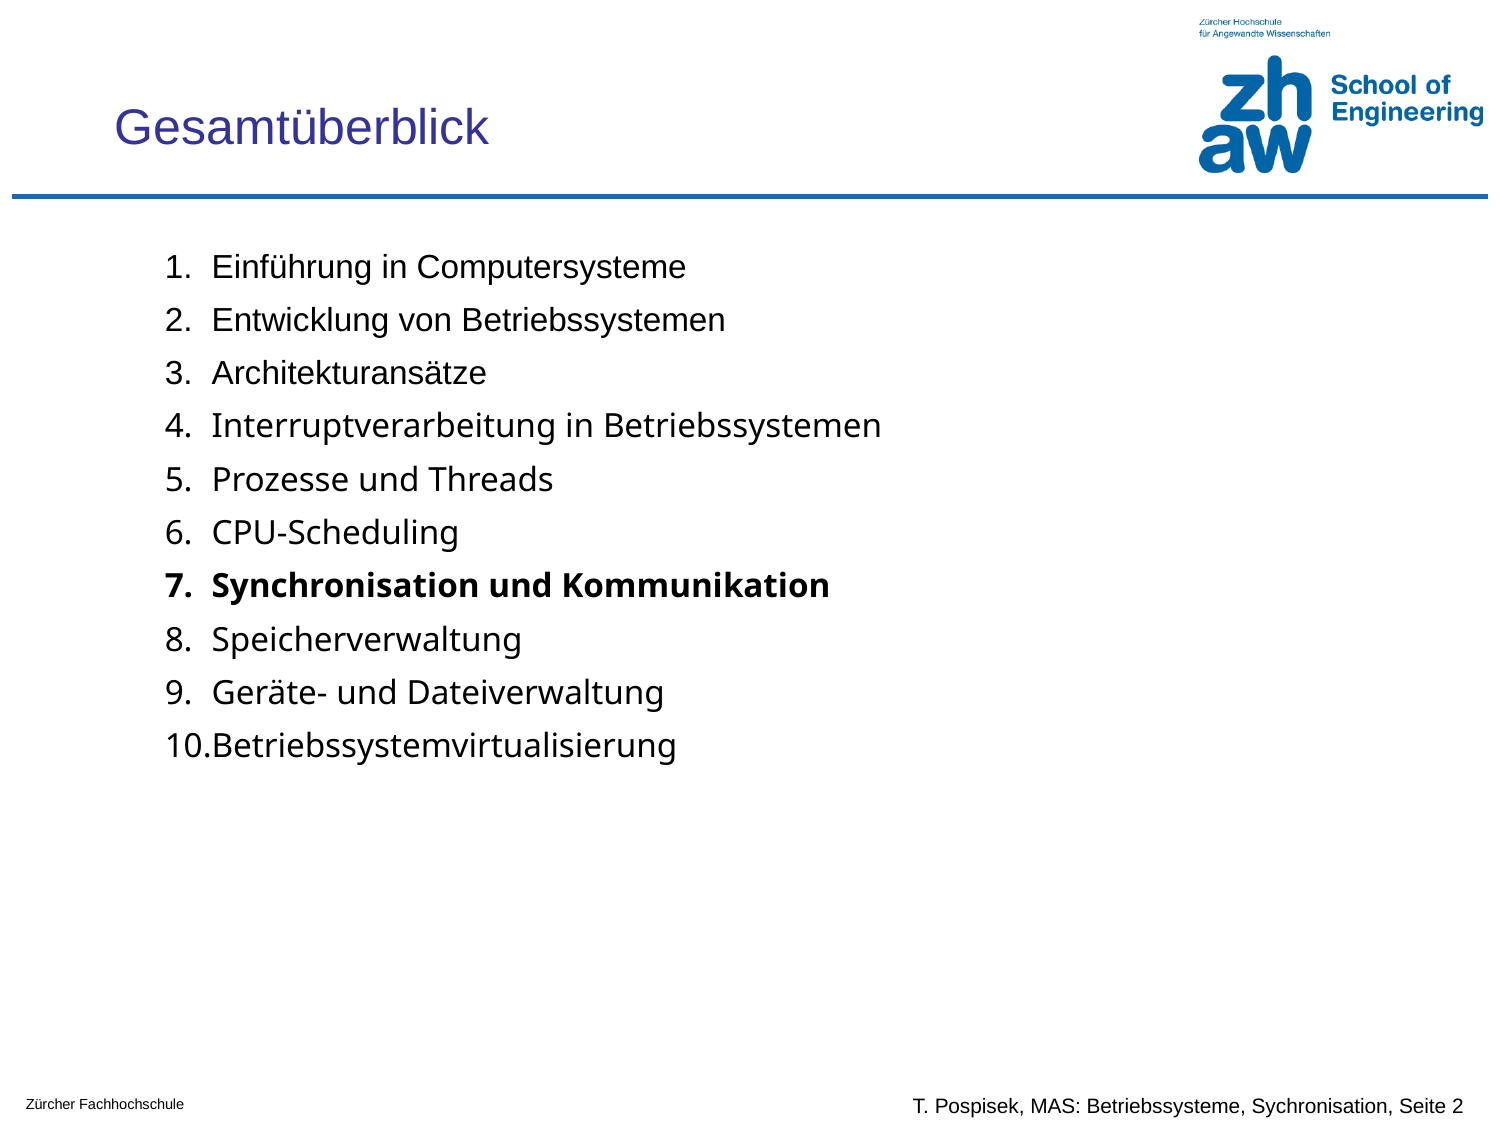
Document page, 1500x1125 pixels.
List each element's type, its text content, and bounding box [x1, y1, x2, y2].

title Gesamtüberblick [99, 50, 1379, 163]
picture [1199, 19, 1483, 173]
text_box Einführung in Computersysteme Entwicklung von Betriebssystemen Architekturansätze Interruptverarbeitung in Betriebssystemen Prozesse und Threads CPU-Scheduling Synchronisation und Kommunikation Speicherverwaltung Geräte- und Dateiverwaltung Betriebssystemvirtualisierung [149, 237, 1363, 1013]
